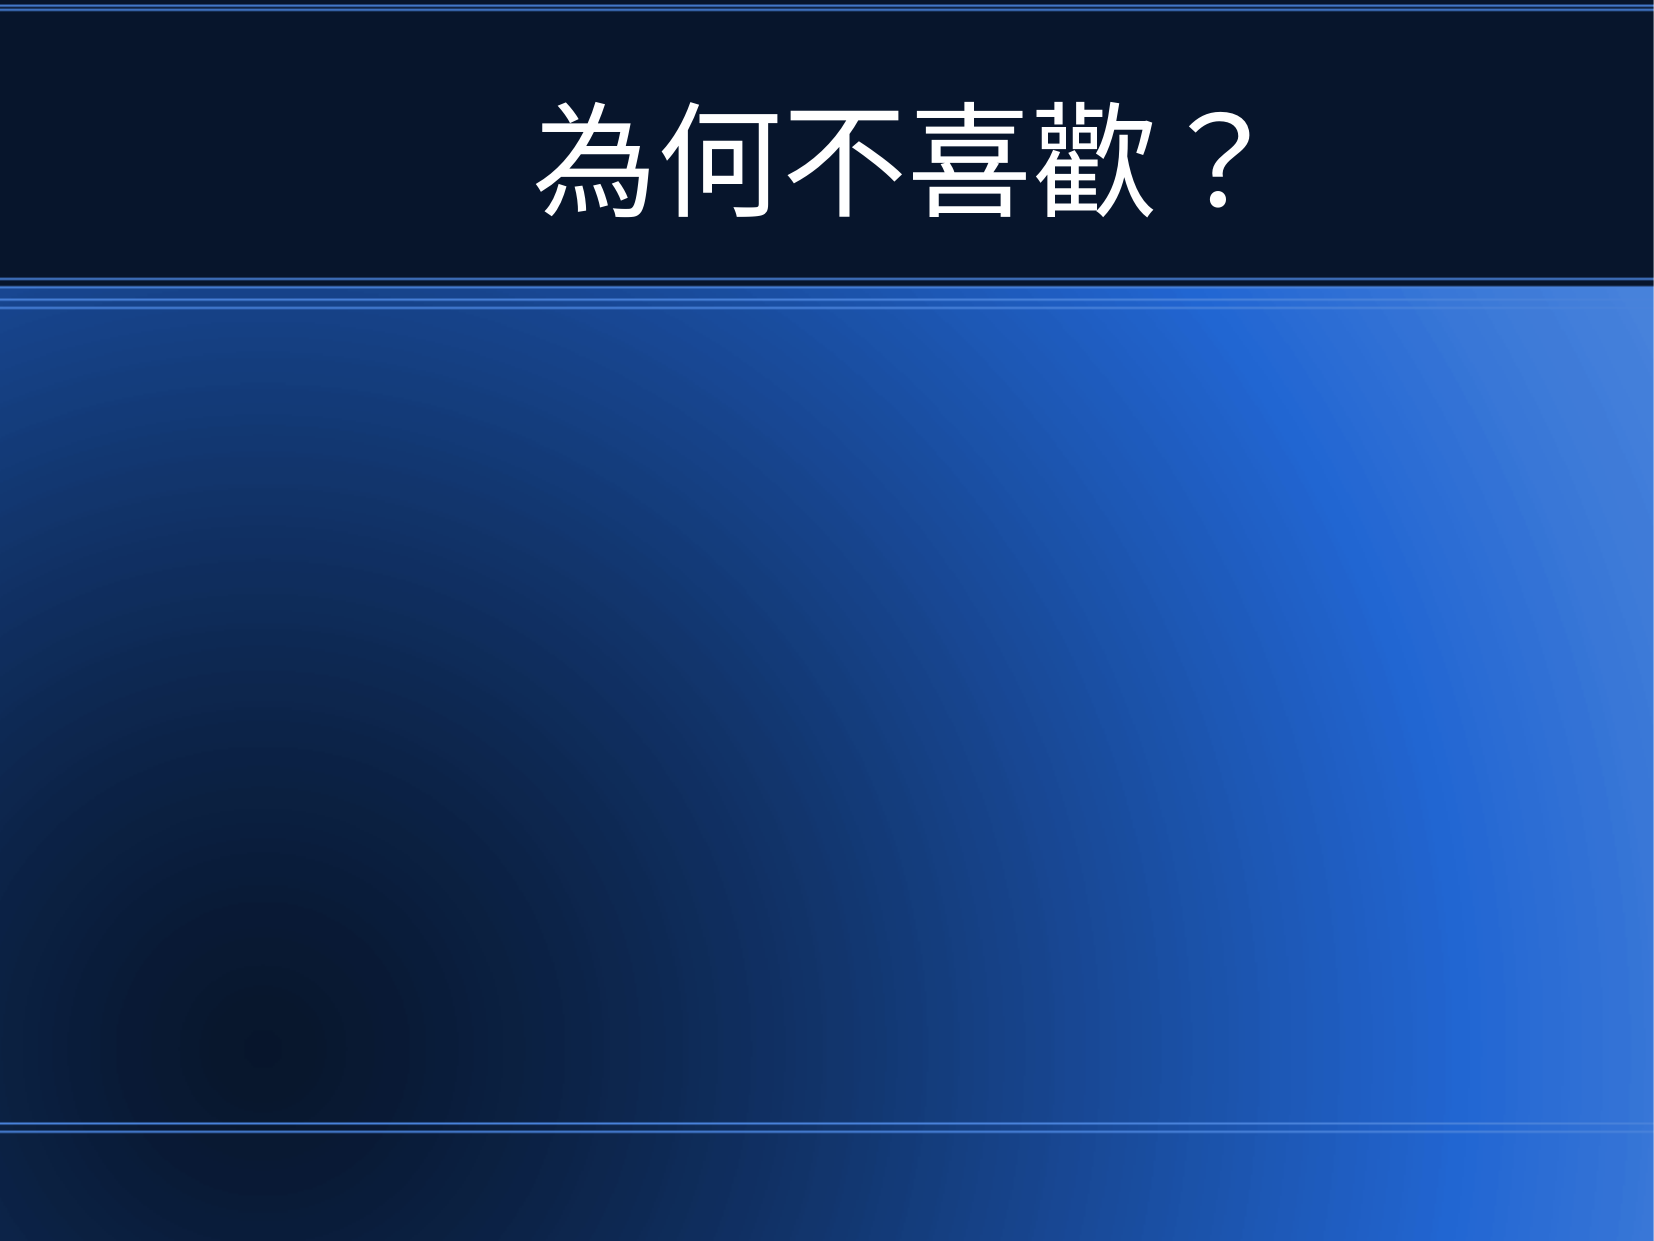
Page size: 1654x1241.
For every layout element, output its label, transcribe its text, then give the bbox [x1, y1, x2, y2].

title 為何不喜歡？ [82, 49, 1571, 257]
picture [0, 0, 1654, 1241]
